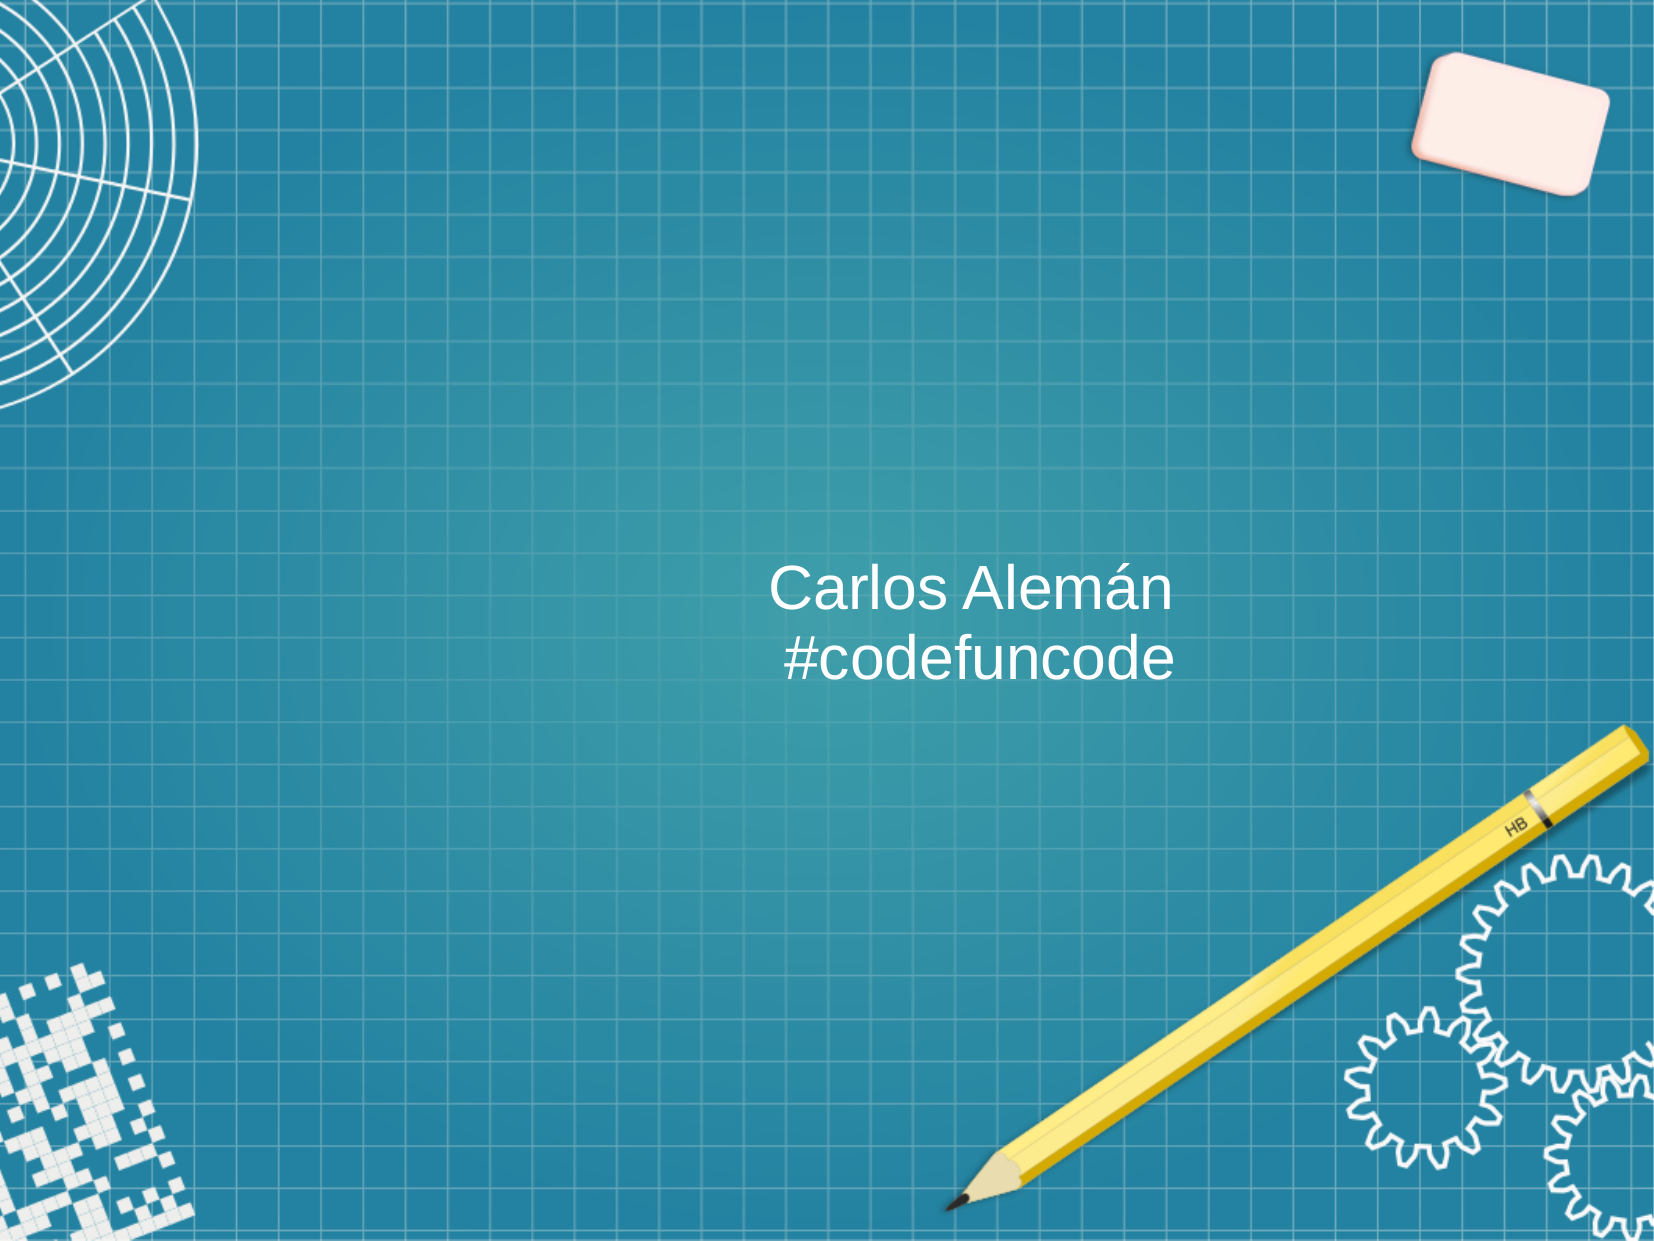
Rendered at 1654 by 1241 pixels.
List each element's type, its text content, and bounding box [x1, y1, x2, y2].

title Carlos Alemán #codefuncode [389, 519, 1571, 727]
picture [0, 0, 1654, 1241]
